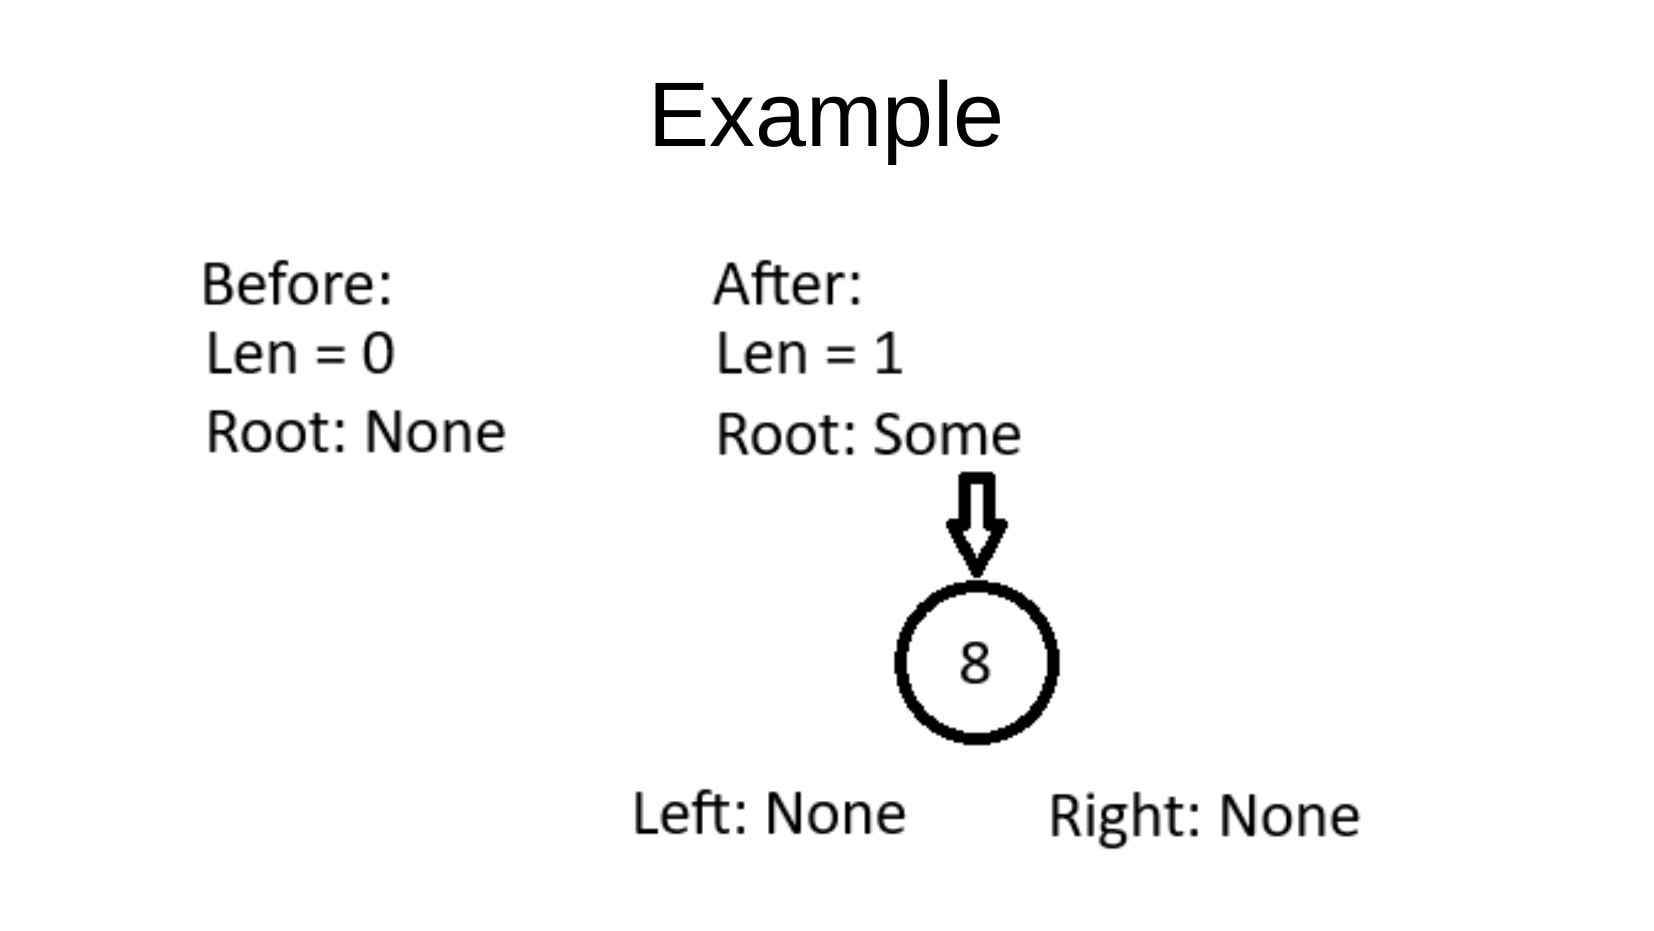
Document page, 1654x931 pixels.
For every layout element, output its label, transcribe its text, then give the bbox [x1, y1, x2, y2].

picture [82, 192, 1388, 865]
title Example [82, 37, 1571, 193]
